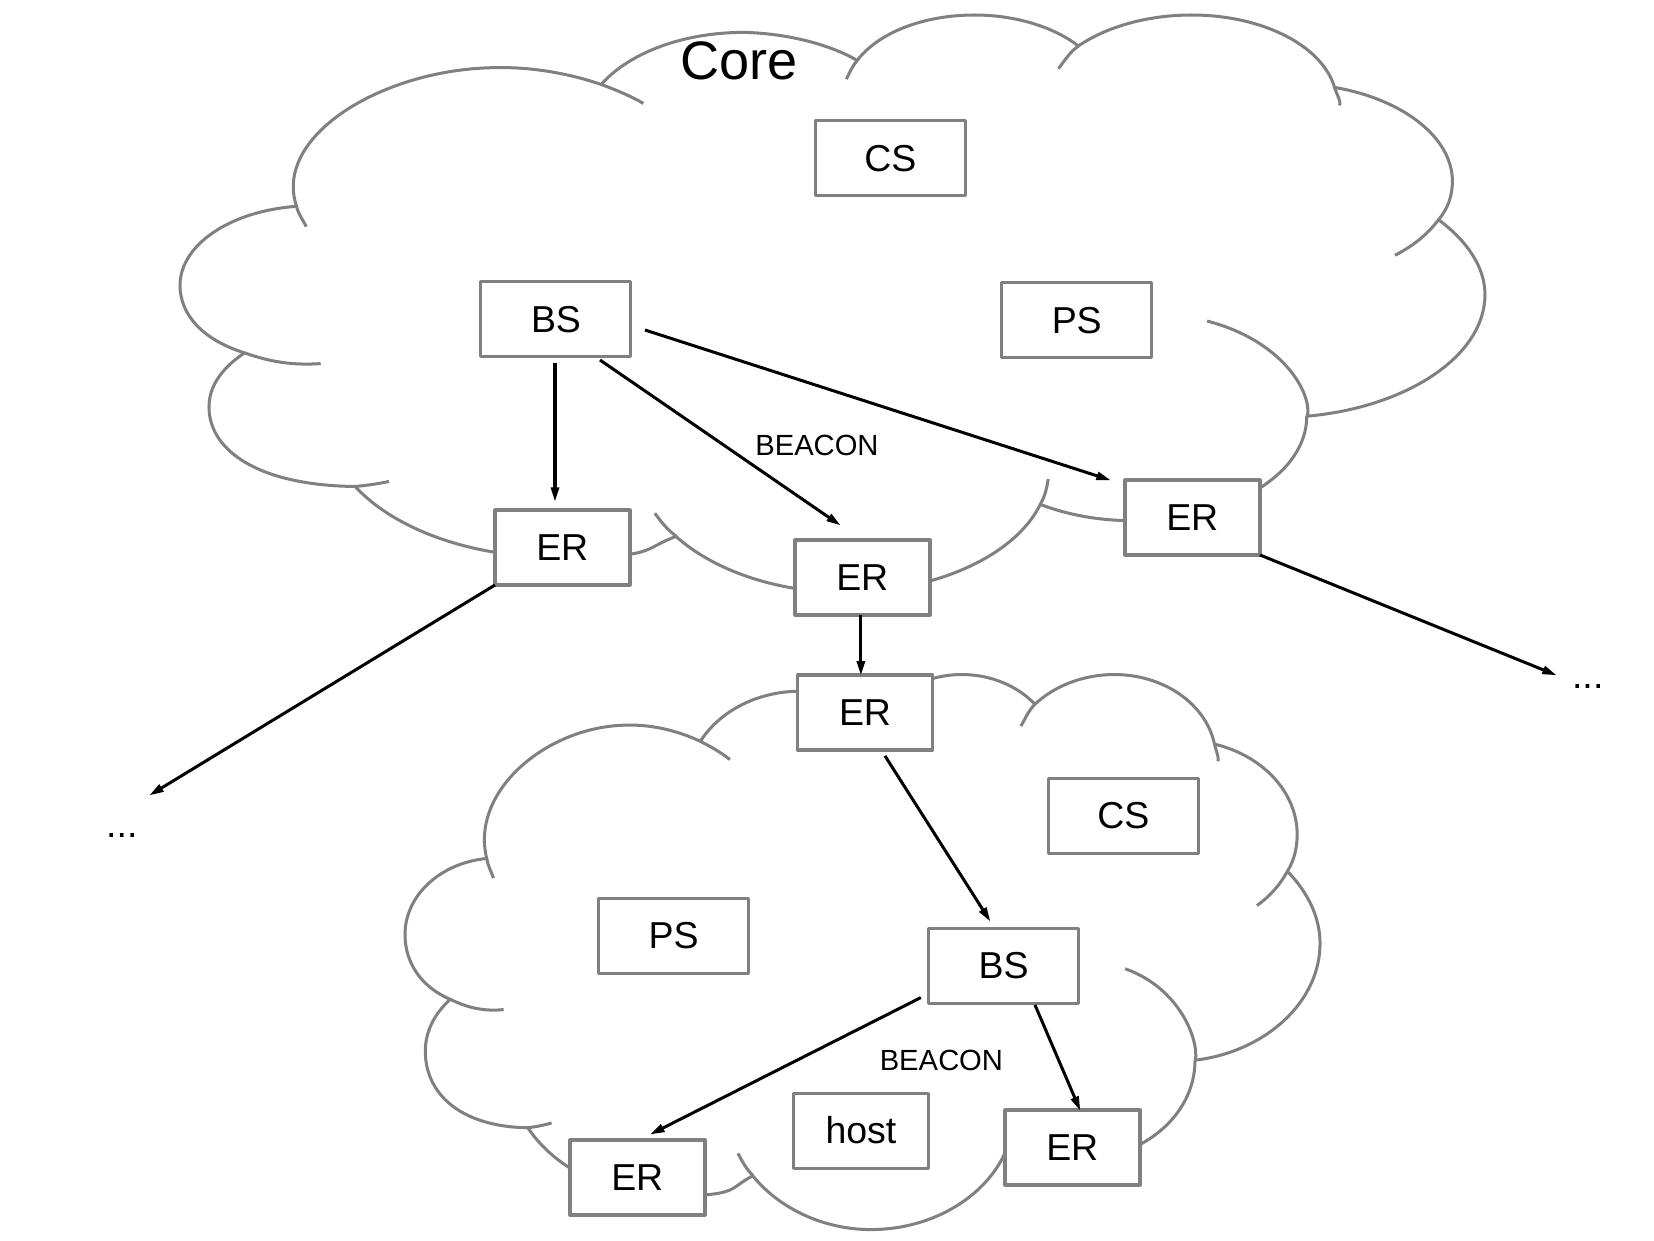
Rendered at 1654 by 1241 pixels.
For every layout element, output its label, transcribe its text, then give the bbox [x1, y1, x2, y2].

text_box ER [495, 510, 631, 586]
text_box ER [570, 1140, 706, 1216]
text_box BEACON [739, 420, 896, 471]
text_box BS [928, 928, 1079, 1004]
text_box CS [1048, 778, 1199, 854]
text_box BEACON [863, 1035, 1021, 1086]
text_box PS [1001, 282, 1152, 358]
text_box host [793, 1093, 929, 1169]
text_box ER [795, 540, 931, 616]
text_box ER [1125, 480, 1261, 556]
text_box BS [480, 281, 631, 357]
text_box ER [797, 675, 933, 751]
text_box [405, 674, 1321, 1230]
text_box ... [1555, 645, 1621, 706]
text_box [180, 15, 1486, 589]
text_box PS [598, 898, 749, 974]
text_box ER [1005, 1110, 1141, 1186]
text_box ... [90, 795, 155, 855]
text_box Core [663, 21, 815, 100]
text_box CS [815, 120, 966, 196]
